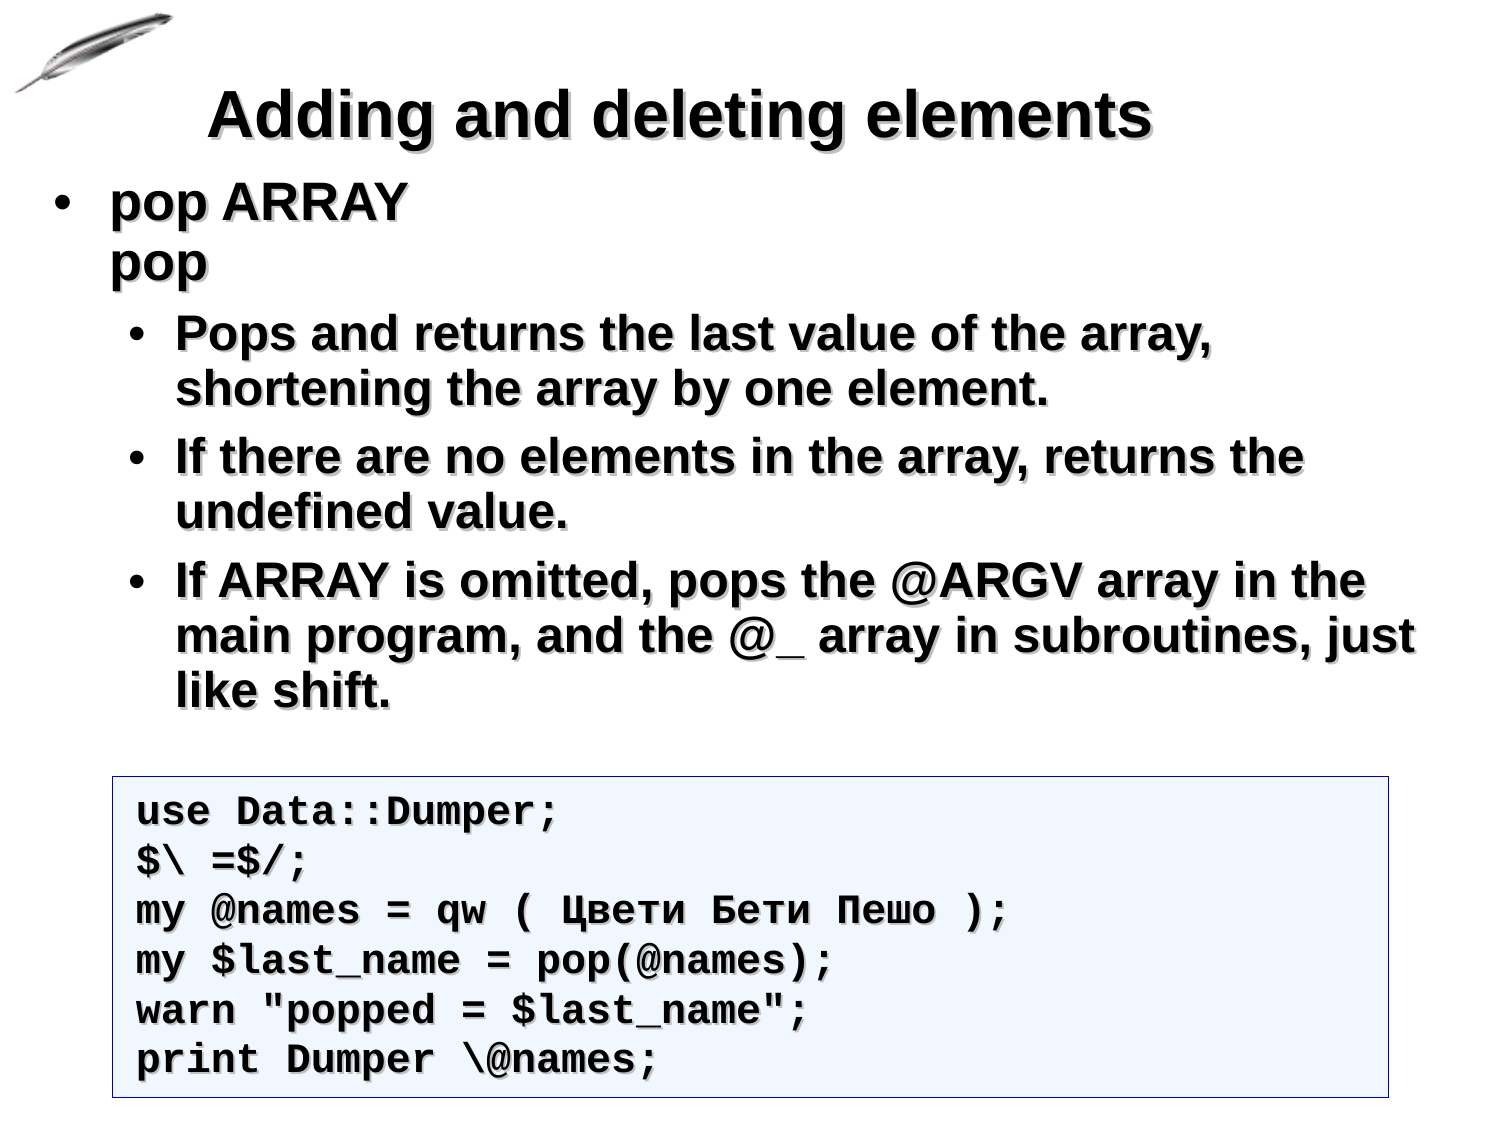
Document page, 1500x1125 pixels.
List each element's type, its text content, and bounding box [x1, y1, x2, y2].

list pop ARRAY pop Pops and returns the last value of the array, shortening the array by one element. If there are no elements in the array, returns the undefined value. If ARRAY is omitted, pops the @ARGV array in the main program, and the @_ array in subroutines, just like shift. [53, 172, 1447, 1049]
title Adding and deleting elements [206, 0, 1418, 172]
picture [11, 11, 179, 95]
text_box use Data::Dumper; $\ =$/; my @names = qw ( Цвети Бети Пешо ); my $last_name = pop(@names); warn "popped = $last_name"; print Dumper \@names; [112, 775, 1388, 1098]
